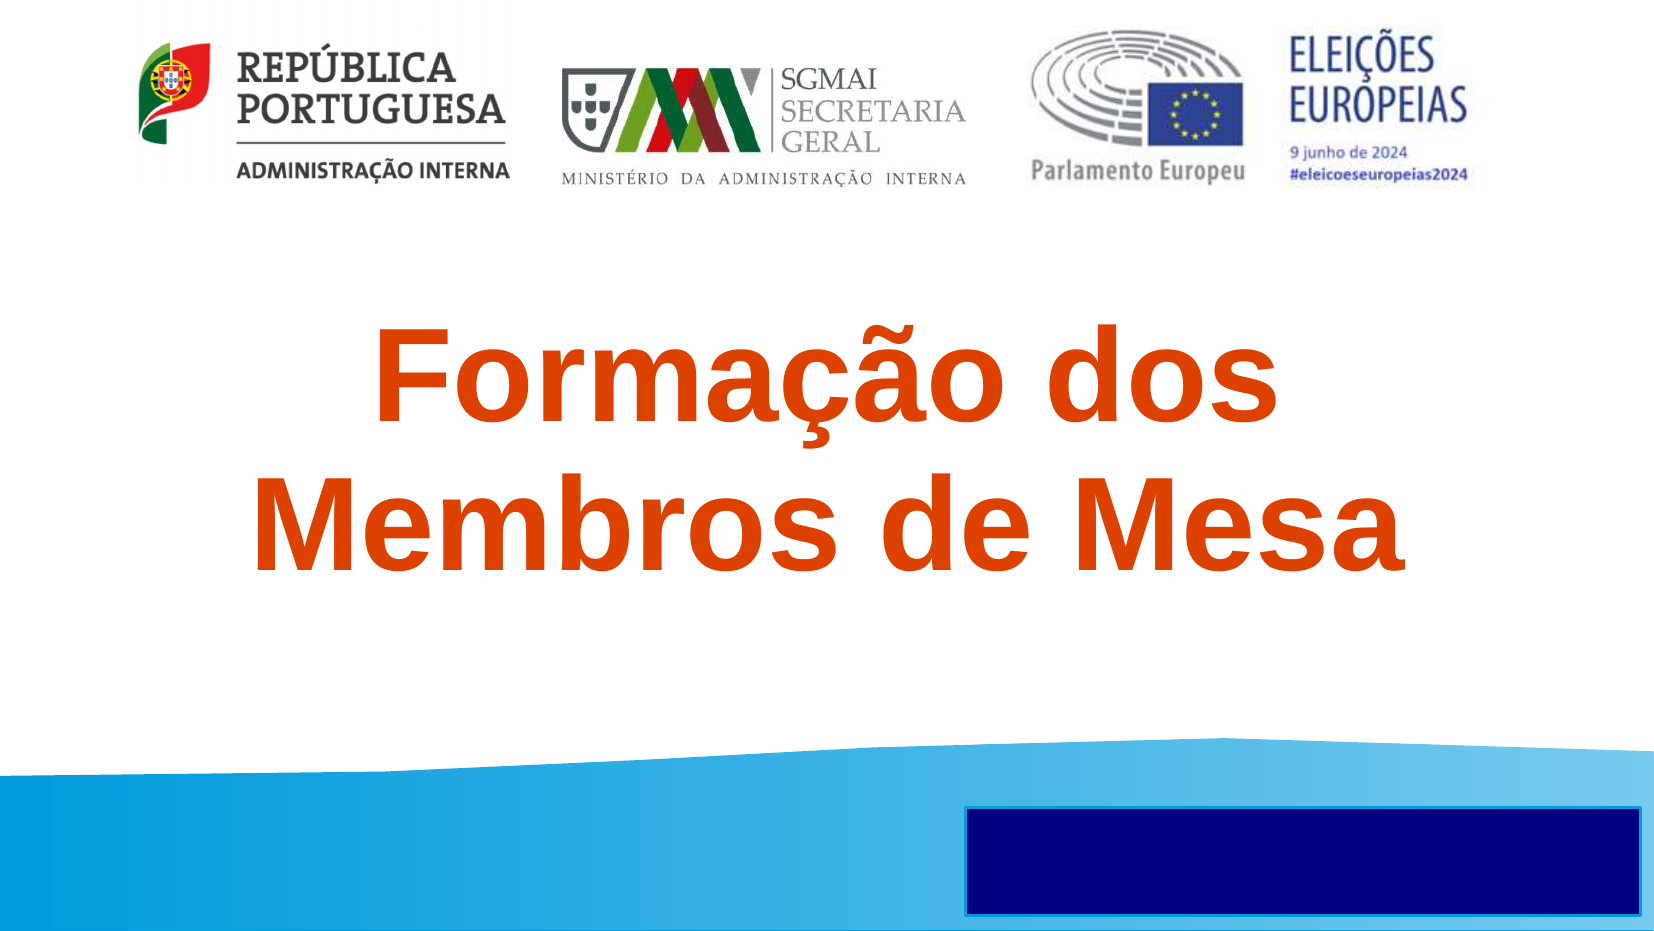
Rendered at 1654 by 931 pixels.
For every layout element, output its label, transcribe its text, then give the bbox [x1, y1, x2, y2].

picture [996, 25, 1501, 199]
picture [561, 66, 967, 188]
picture [125, 0, 517, 185]
title Formação dos Membros de Mesa [0, 225, 1654, 676]
text_box https://hyperagon.github.io/ced [965, 807, 1641, 916]
text_box https://hyperagon.github.io/ced [937, 792, 1613, 901]
